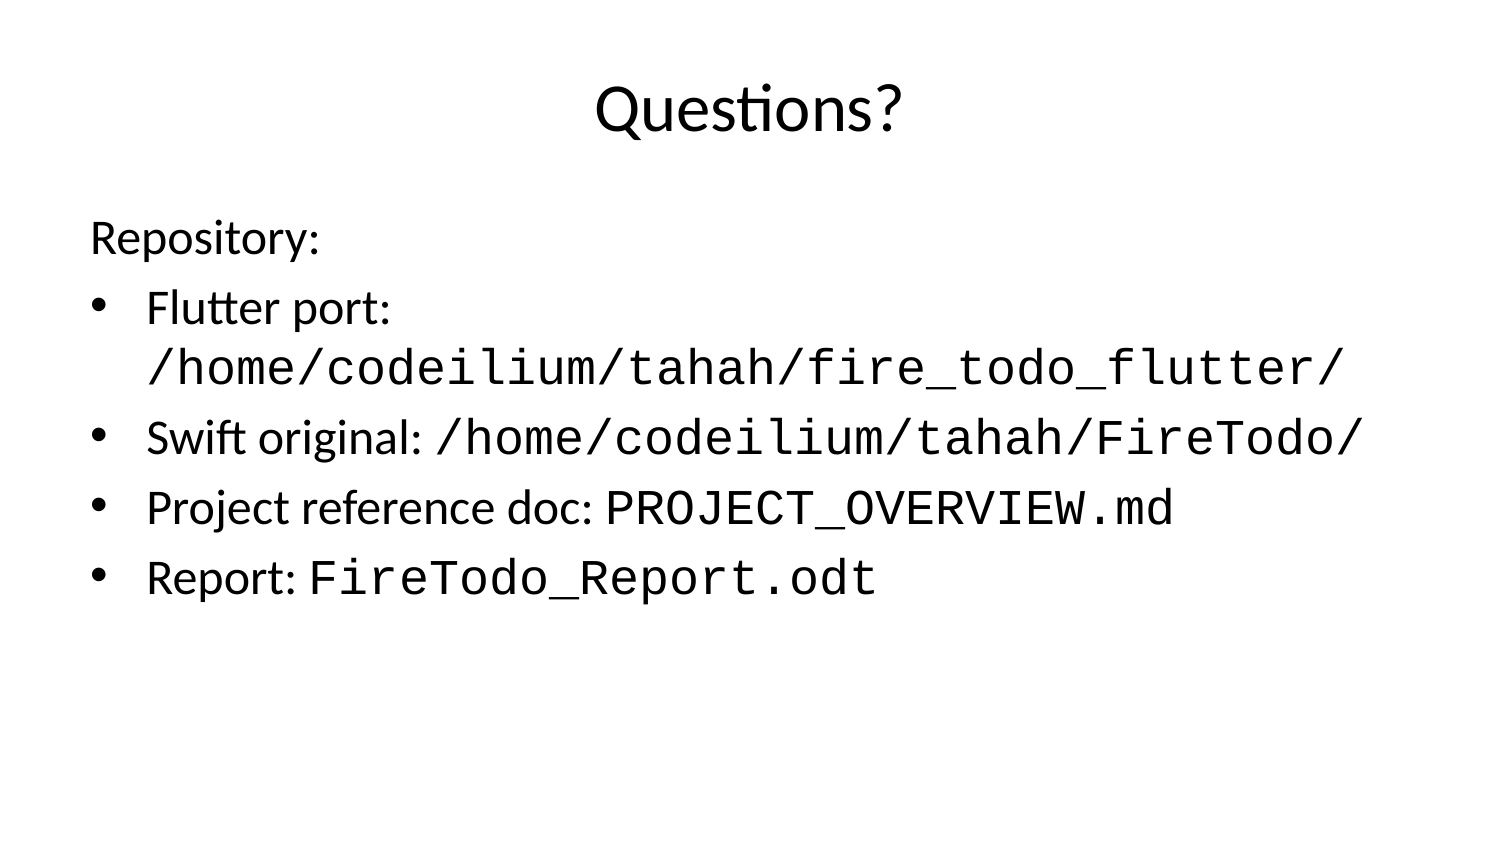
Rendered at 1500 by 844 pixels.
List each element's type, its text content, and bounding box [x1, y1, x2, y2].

list Repository: Flutter port: /home/codeilium/tahah/fire_todo_flutter/ Swift original: /home/codeilium/tahah/FireTodo/ Project reference doc: PROJECT_OVERVIEW.md Report: FireTodo_Report.odt [75, 196, 1425, 754]
title Questions? [75, 33, 1425, 175]
